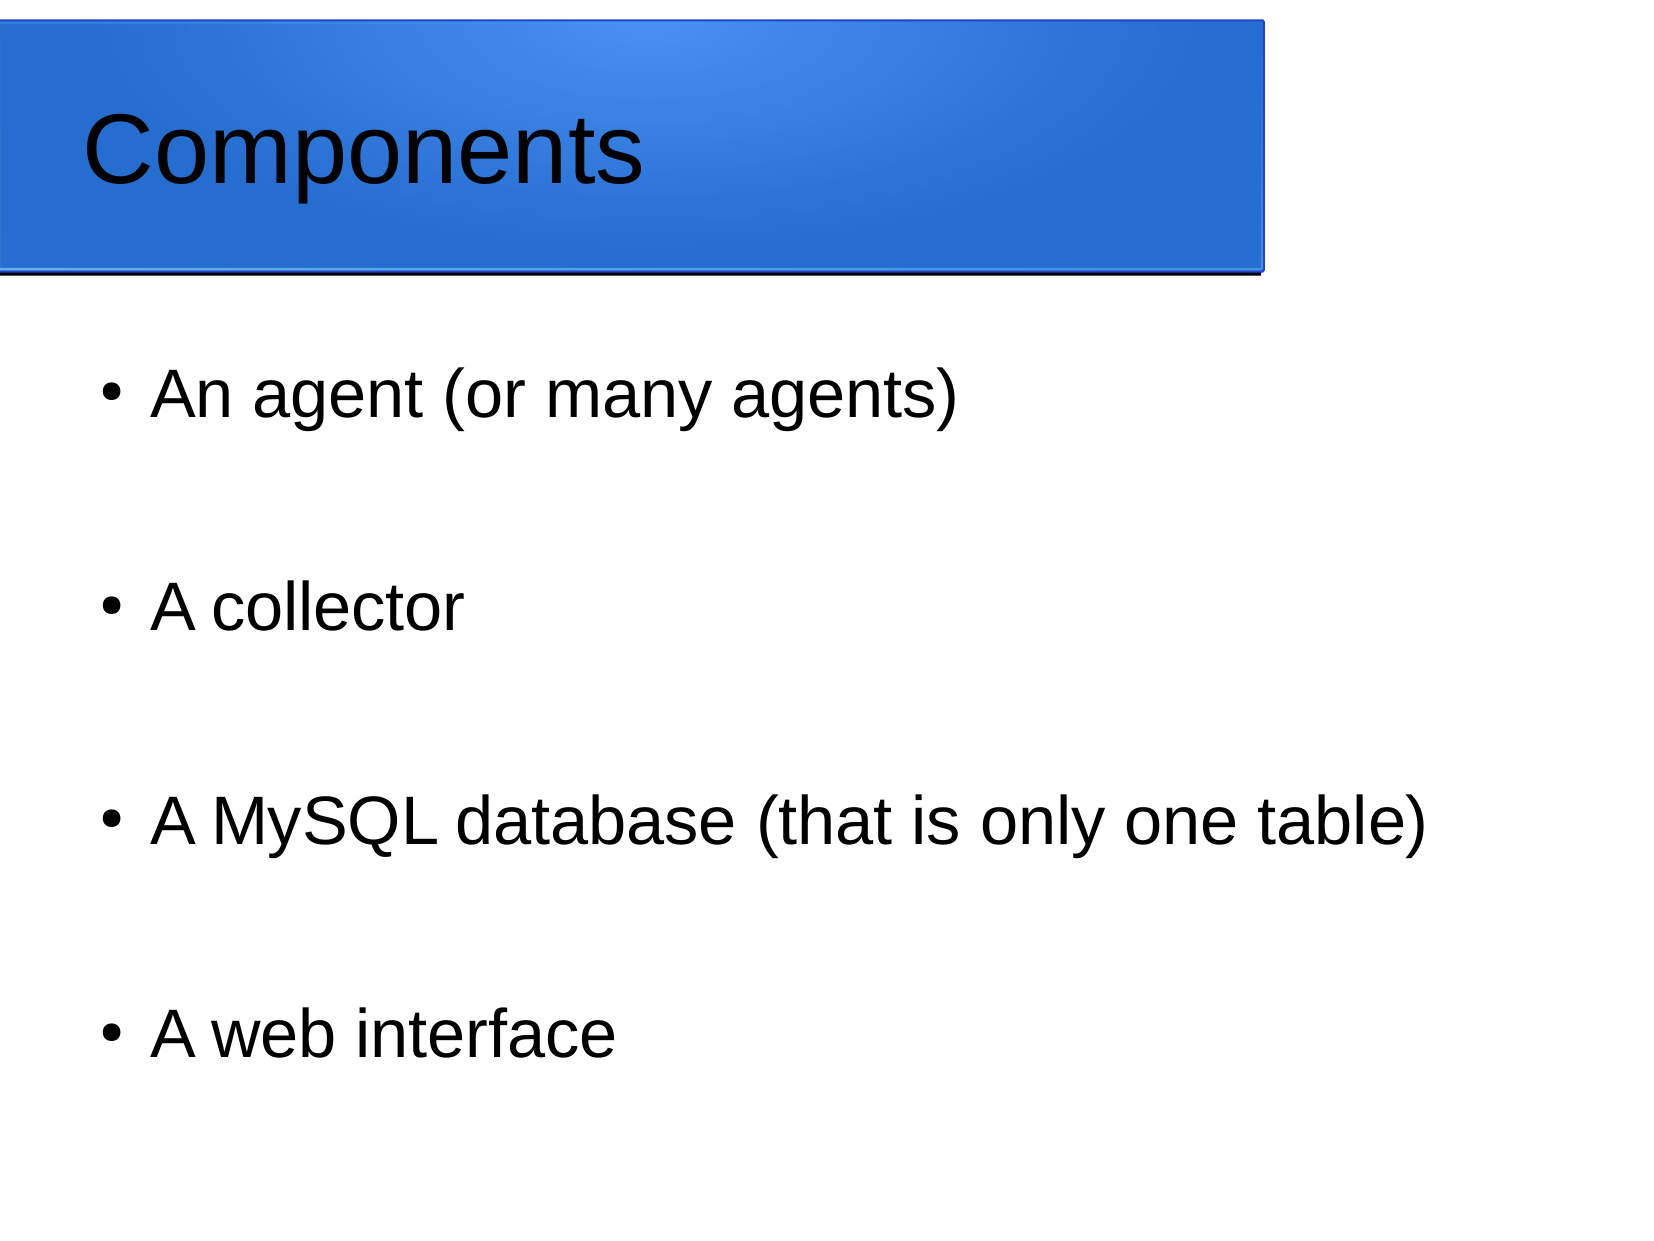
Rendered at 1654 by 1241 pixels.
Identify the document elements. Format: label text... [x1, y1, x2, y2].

title Components [82, 47, 1235, 252]
list An agent (or many agents) A collector A MySQL database (that is only one table) A web interface [82, 355, 1571, 1075]
